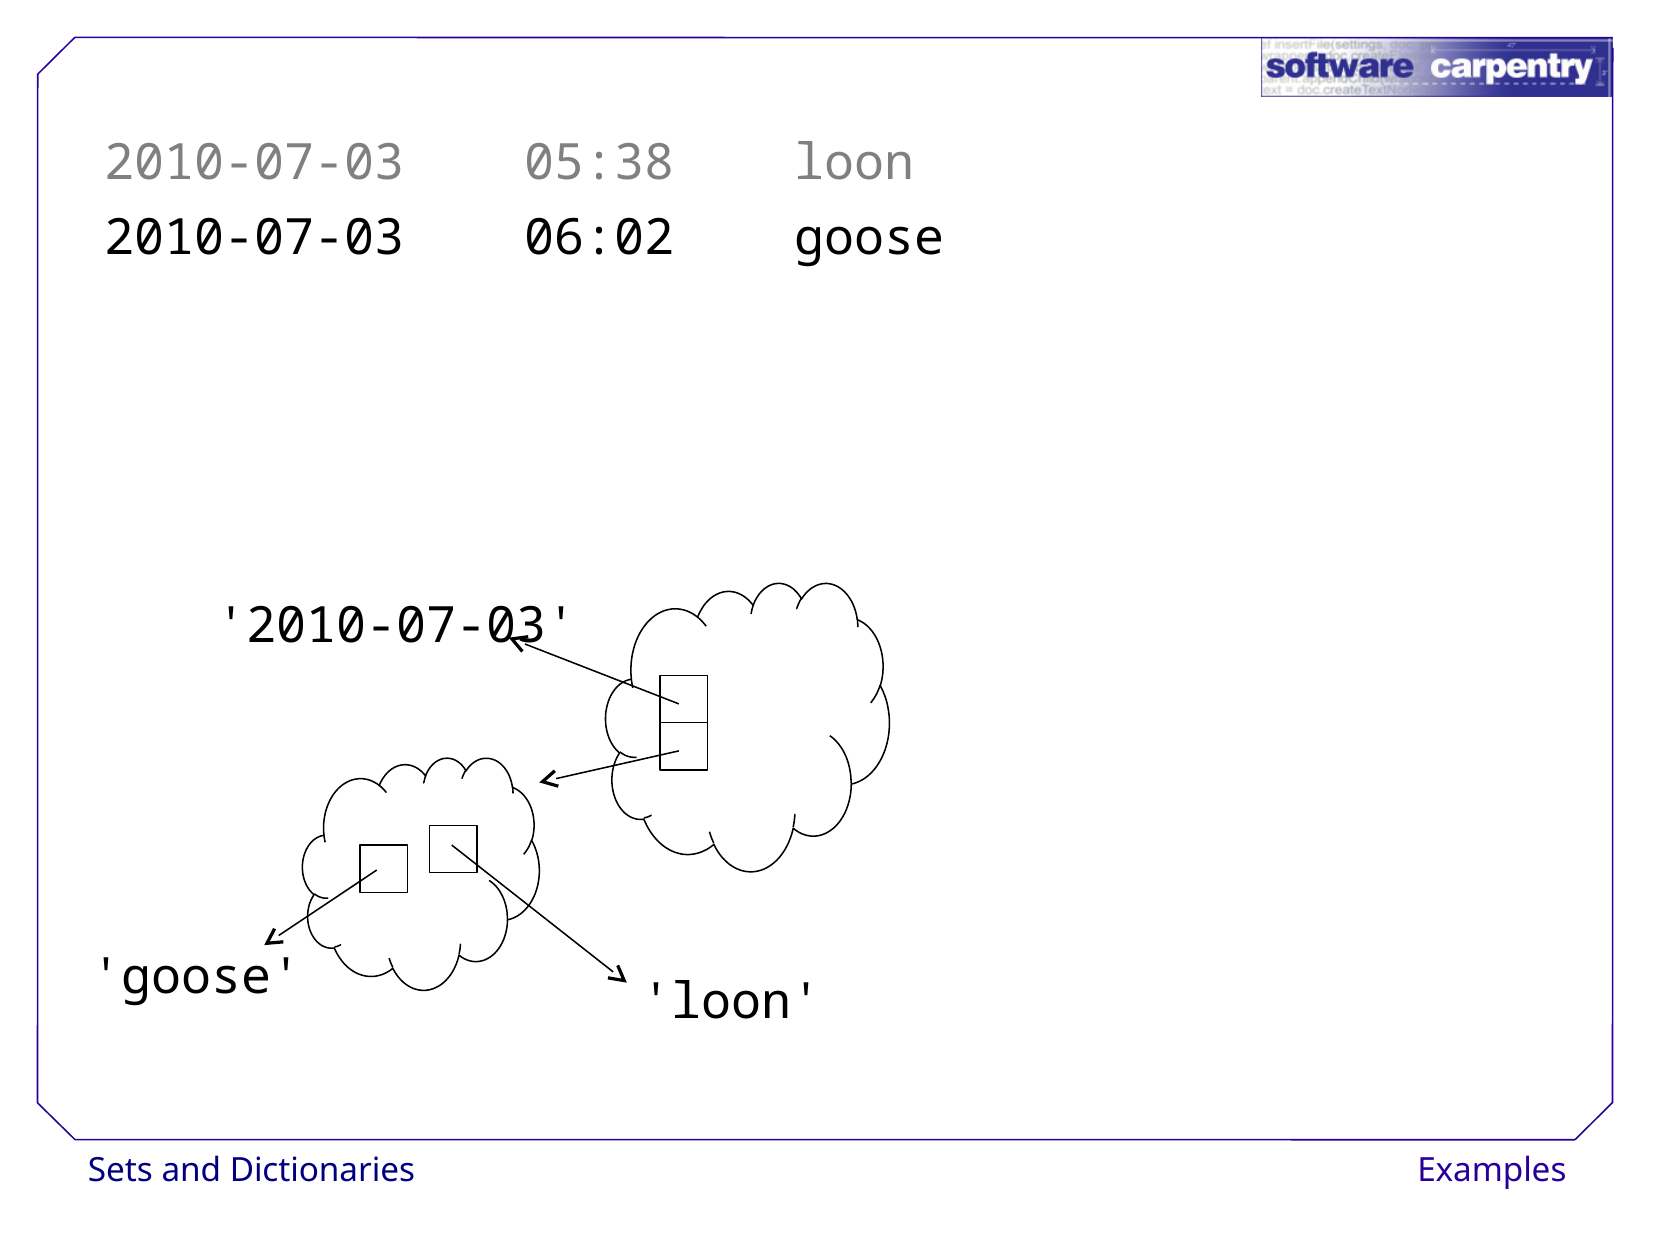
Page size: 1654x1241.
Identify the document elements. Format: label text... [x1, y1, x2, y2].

text_box 'loon' [626, 966, 777, 1033]
text_box 'goose' [76, 941, 252, 1008]
picture [1261, 39, 1613, 97]
text_box '2010-07-03' [201, 590, 500, 657]
text_box 2010-07-03 05:38 loon 2010-07-03 06:02 goose [89, 107, 1512, 521]
